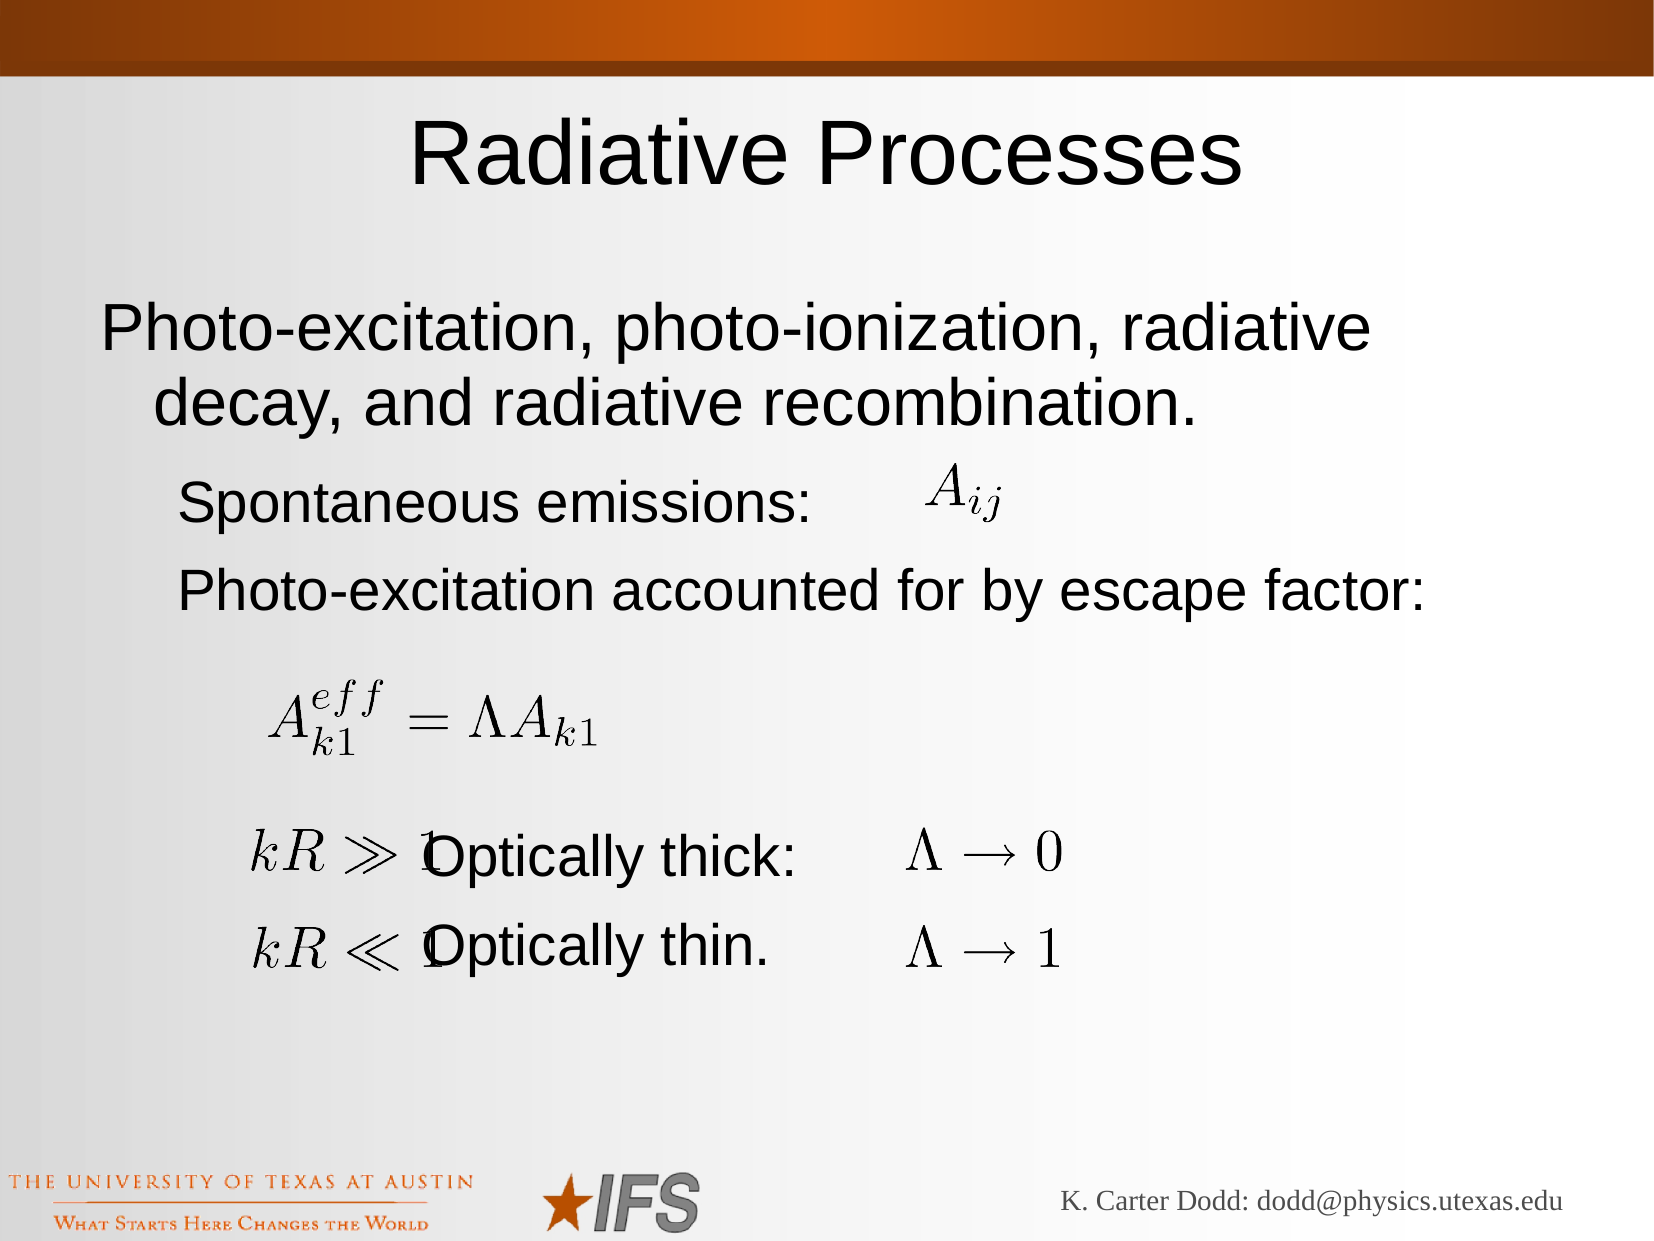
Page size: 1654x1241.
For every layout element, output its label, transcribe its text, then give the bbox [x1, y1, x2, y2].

picture [0, 0, 1654, 1241]
title Radiative Processes [82, 56, 1571, 250]
list Photo-excitation, photo-ionization, radiative decay, and radiative recombination. Spontaneous emissions: Photo-excitation accounted for by escape factor: Optically thick: Optically thin. [82, 290, 1571, 1094]
